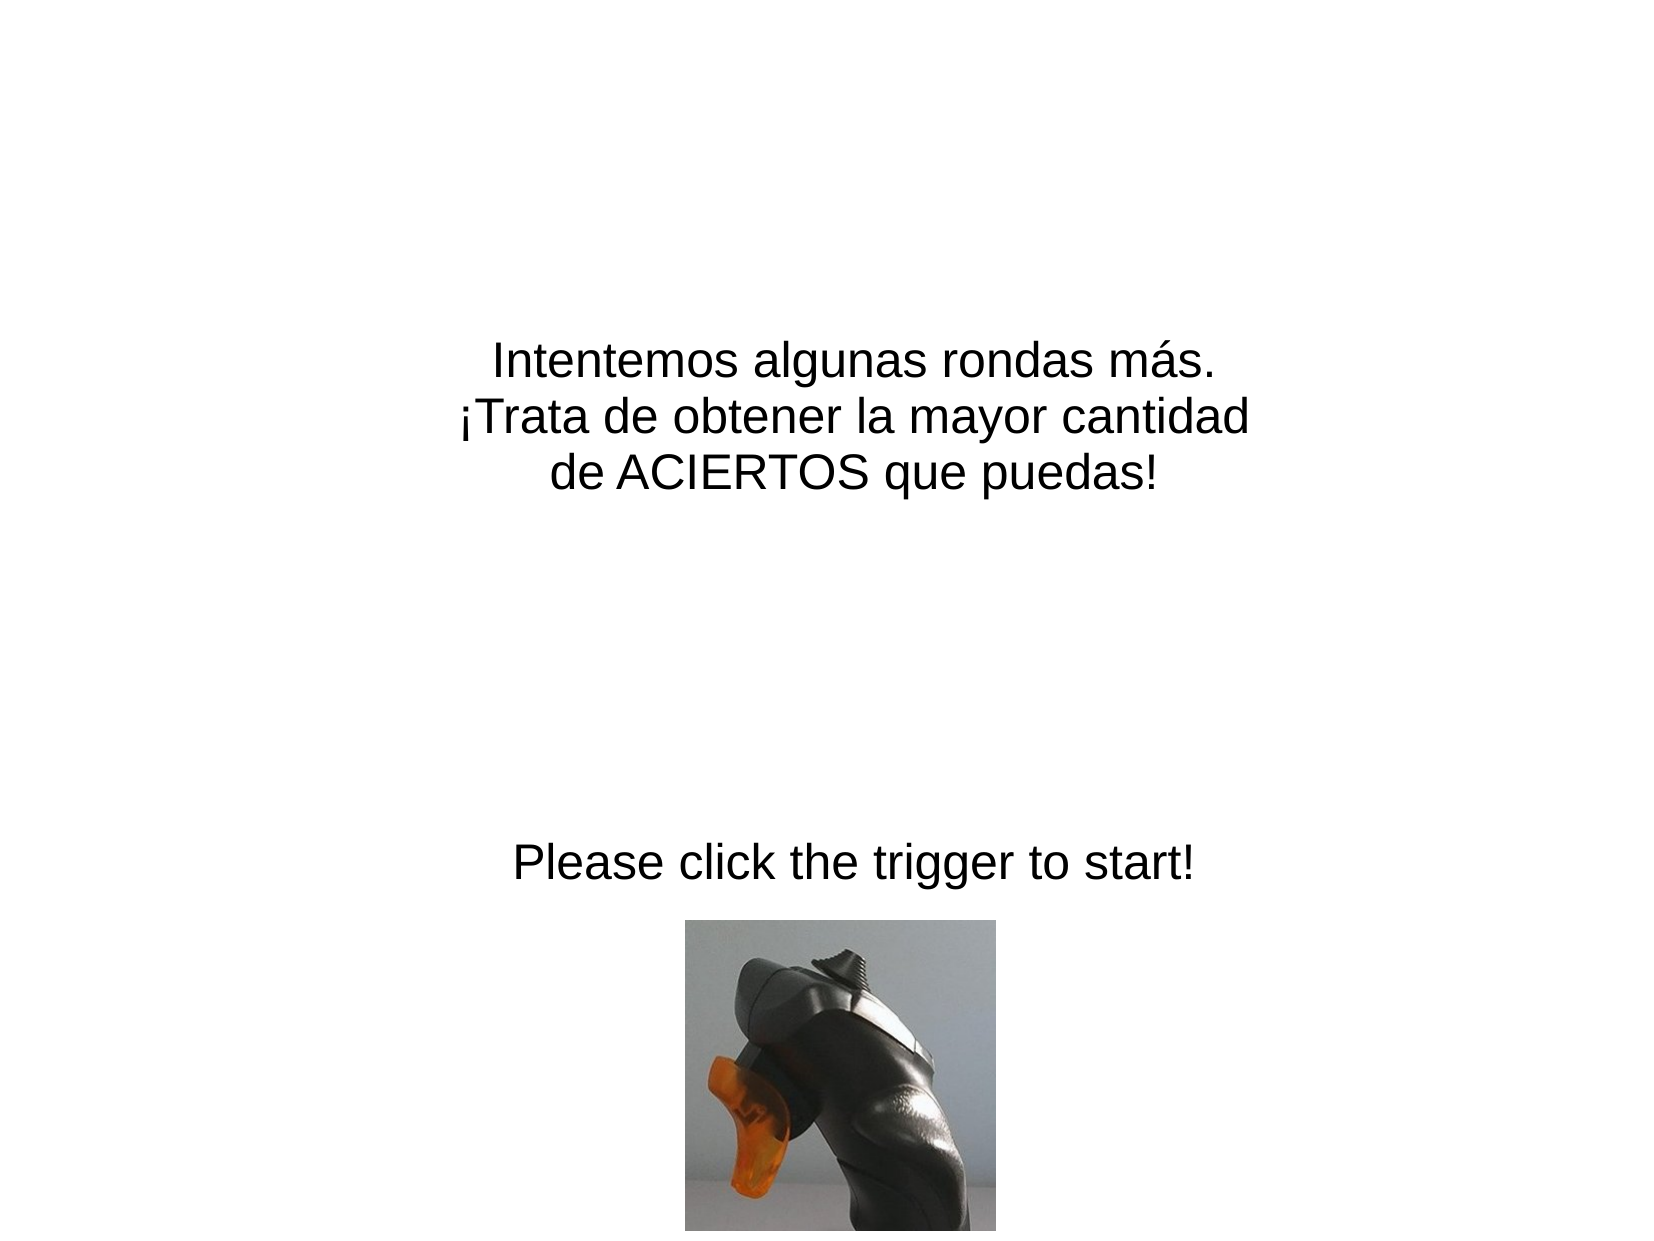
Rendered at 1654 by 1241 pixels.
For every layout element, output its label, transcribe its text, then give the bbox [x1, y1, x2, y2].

text_box Intentemos algunas rondas más. ¡Trata de obtener la mayor cantidad de ACIERTOS que puedas! Please click the trigger to start! [442, 81, 1294, 1142]
picture [685, 920, 996, 1231]
